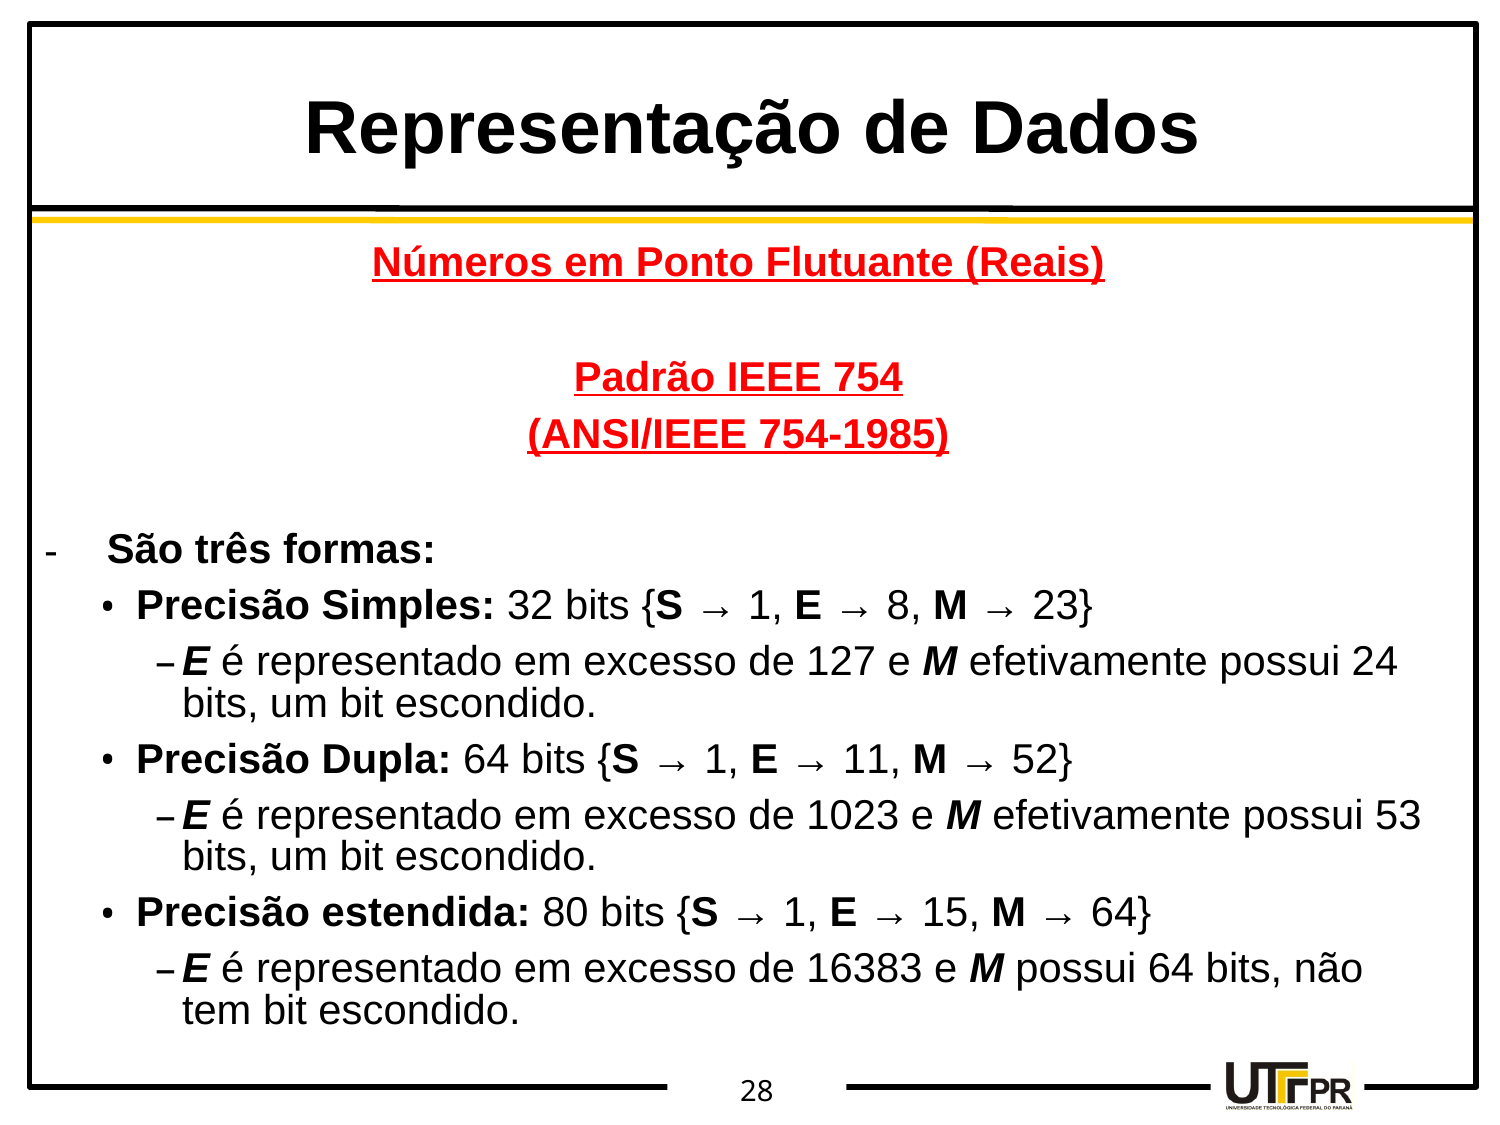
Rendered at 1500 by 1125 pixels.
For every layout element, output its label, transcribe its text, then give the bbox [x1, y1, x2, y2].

list Números em Ponto Flutuante (Reais) Padrão IEEE 754 (ANSI/IEEE 754-1985) São três formas: Precisão Simples: 32 bits {S → 1, E → 8, M → 23} E é representado em excesso de 127 e M efetivamente possui 24 bits, um bit escondido. Precisão Dupla: 64 bits {S → 1, E → 11, M → 52} E é representado em excesso de 1023 e M efetivamente possui 53 bits, um bit escondido. Precisão estendida: 80 bits {S → 1, E → 15, M → 64} E é representado em excesso de 16383 e M possui 64 bits, não tem bit escondido. [29, 236, 1448, 1063]
title Representação de Dados [29, 85, 1477, 180]
picture [1225, 1063, 1353, 1110]
